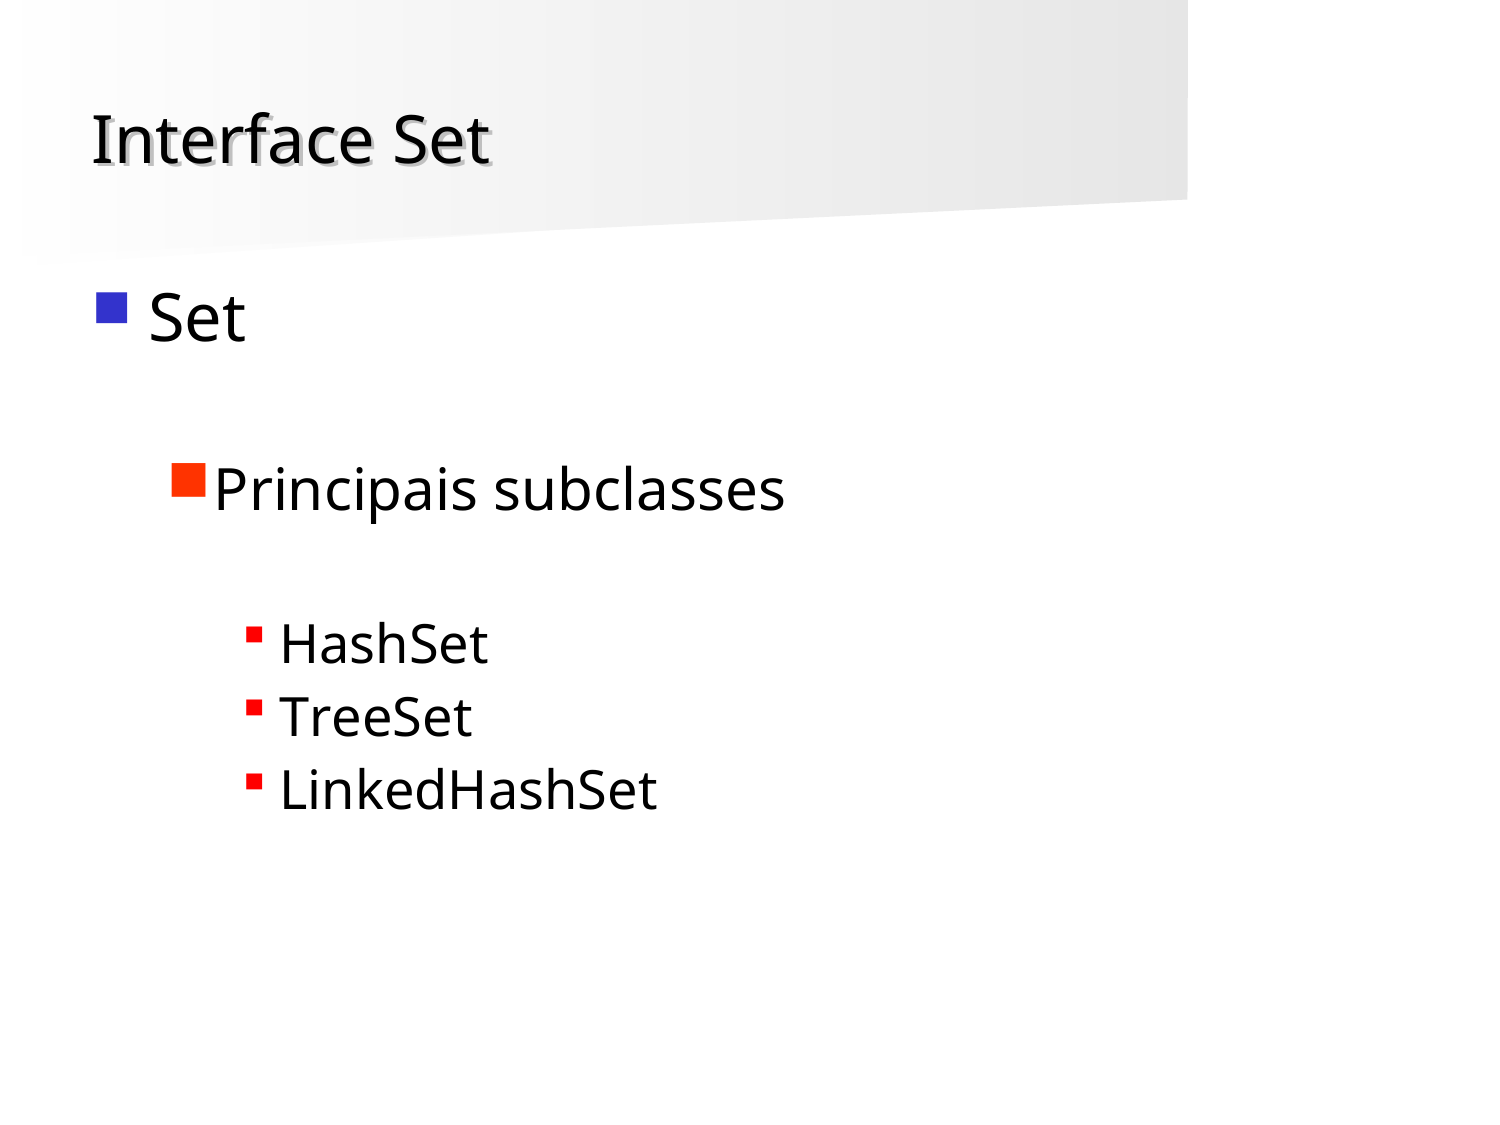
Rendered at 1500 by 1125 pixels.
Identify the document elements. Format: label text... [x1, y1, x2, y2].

list Set Principais subclasses HashSet TreeSet LinkedHashSet [76, 267, 1427, 1005]
title Interface Set [76, 42, 1427, 231]
